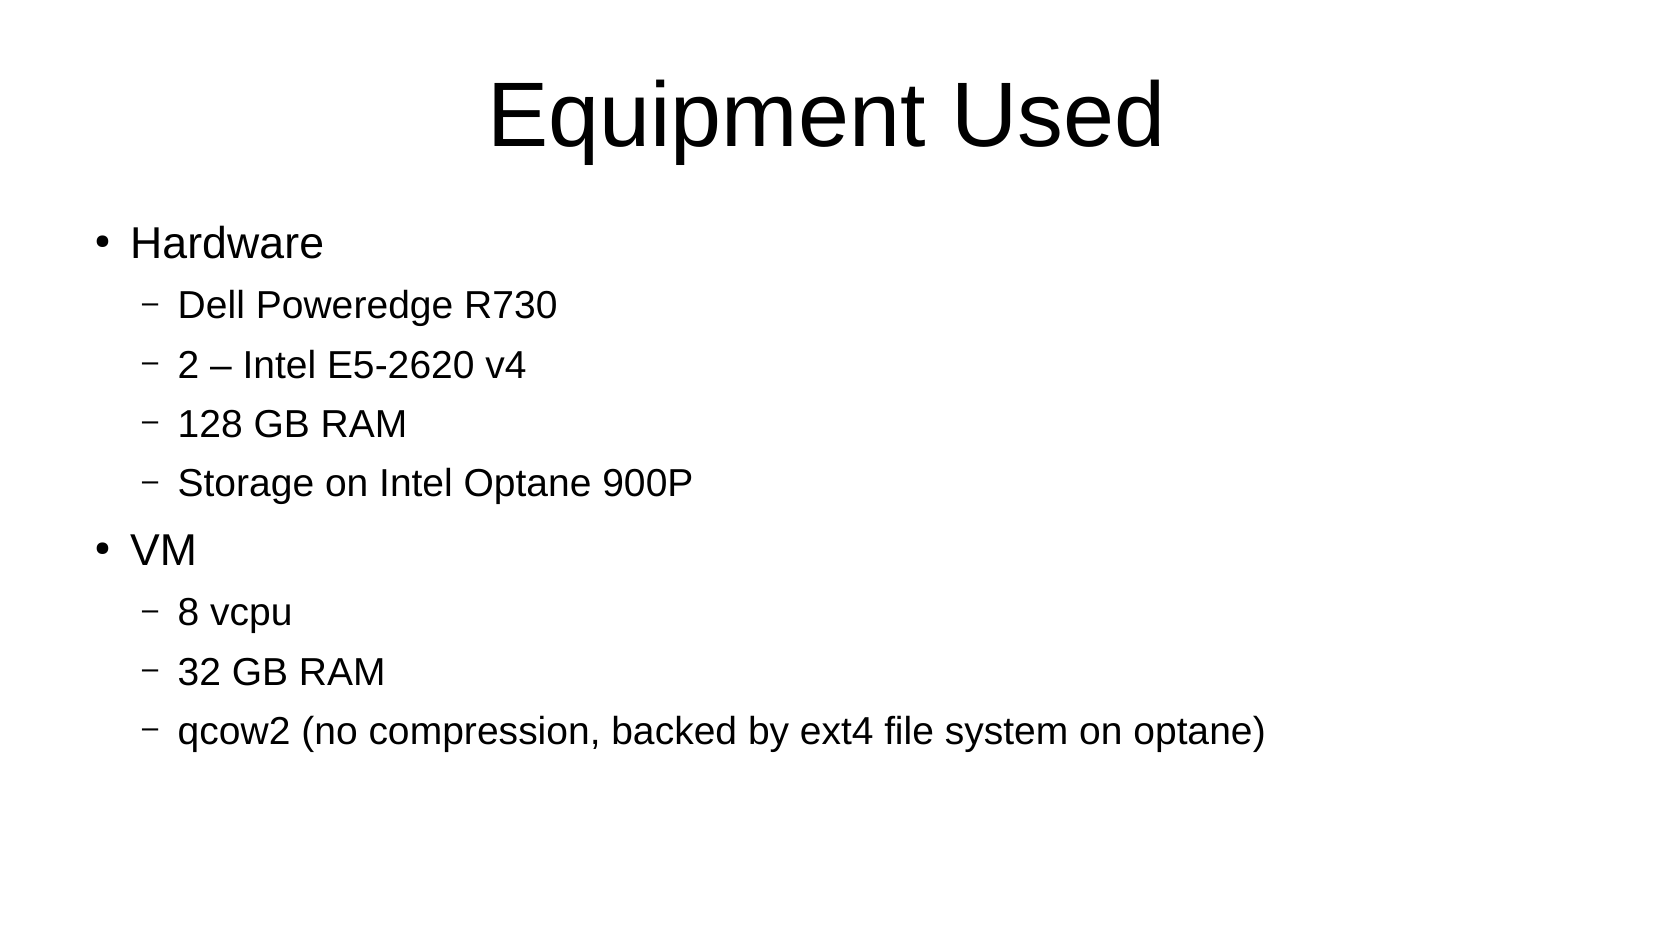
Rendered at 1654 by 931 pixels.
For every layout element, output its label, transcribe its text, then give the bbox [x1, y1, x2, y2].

title Equipment Used [82, 37, 1571, 193]
list Hardware Dell Poweredge R730 2 – Intel E5-2620 v4 128 GB RAM Storage on Intel Optane 900P VM 8 vcpu 32 GB RAM qcow2 (no compression, backed by ext4 file system on optane) [82, 217, 1571, 758]
